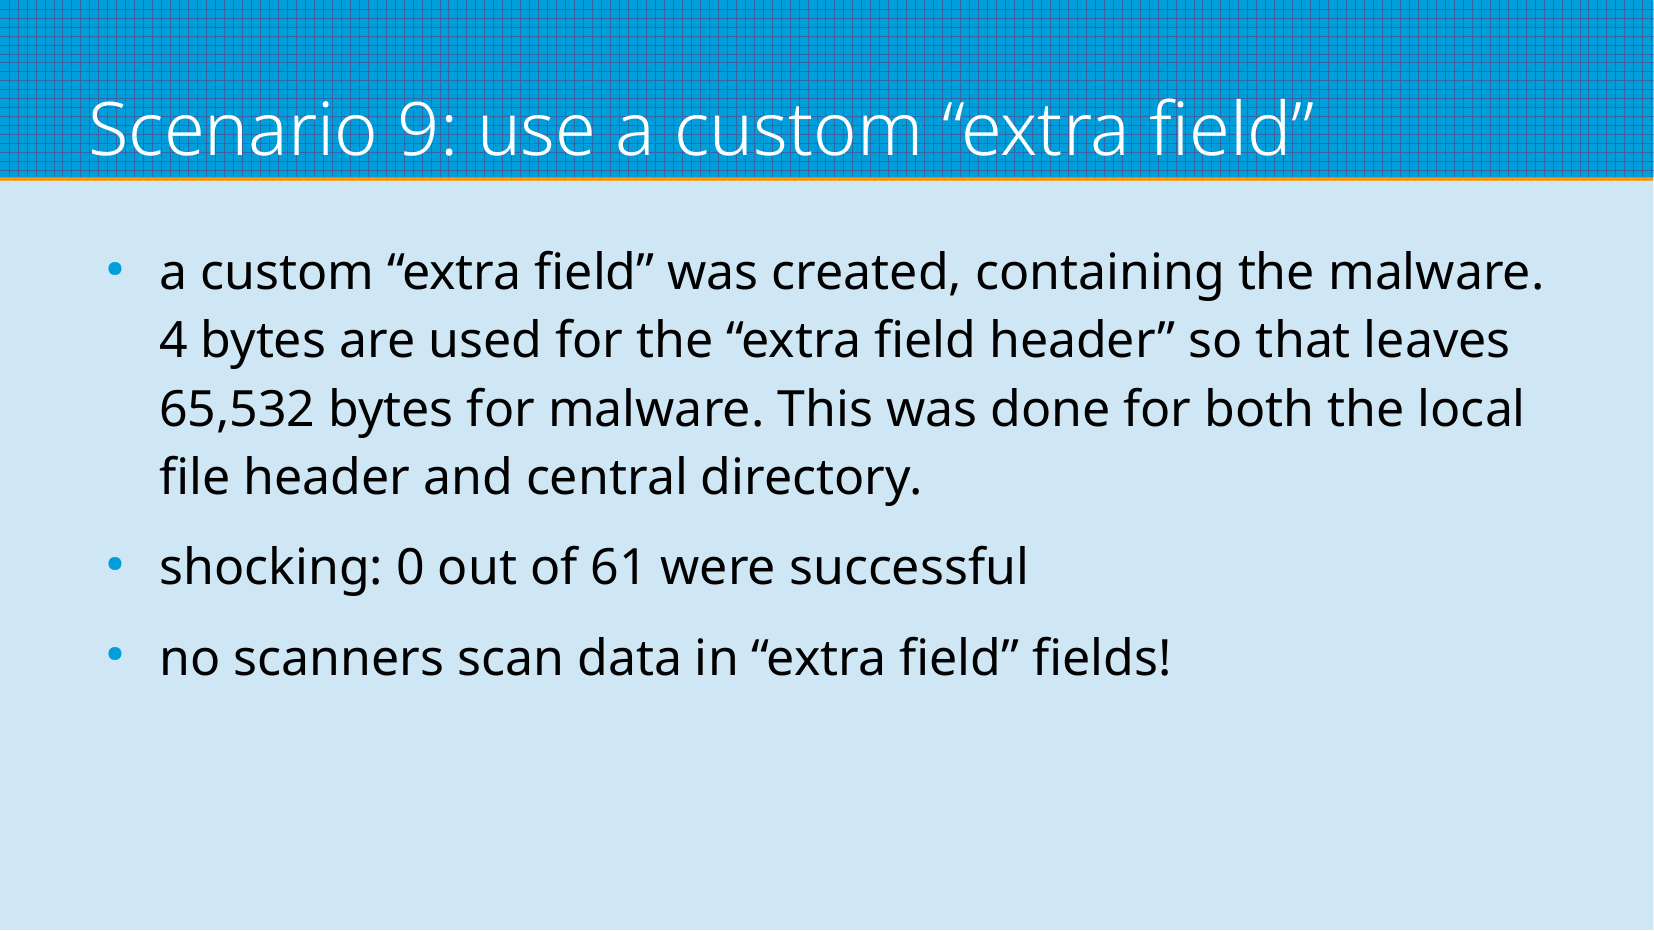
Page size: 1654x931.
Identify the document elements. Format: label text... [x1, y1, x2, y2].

list a custom “extra field” was created, containing the malware. 4 bytes are used for the “extra field header” so that leaves 65,532 bytes for malware. This was done for both the local file header and central directory. shocking: 0 out of 61 were successful no scanners scan data in “extra field” fields! [88, 236, 1565, 813]
title Scenario 9: use a custom “extra field” [88, 14, 1565, 178]
